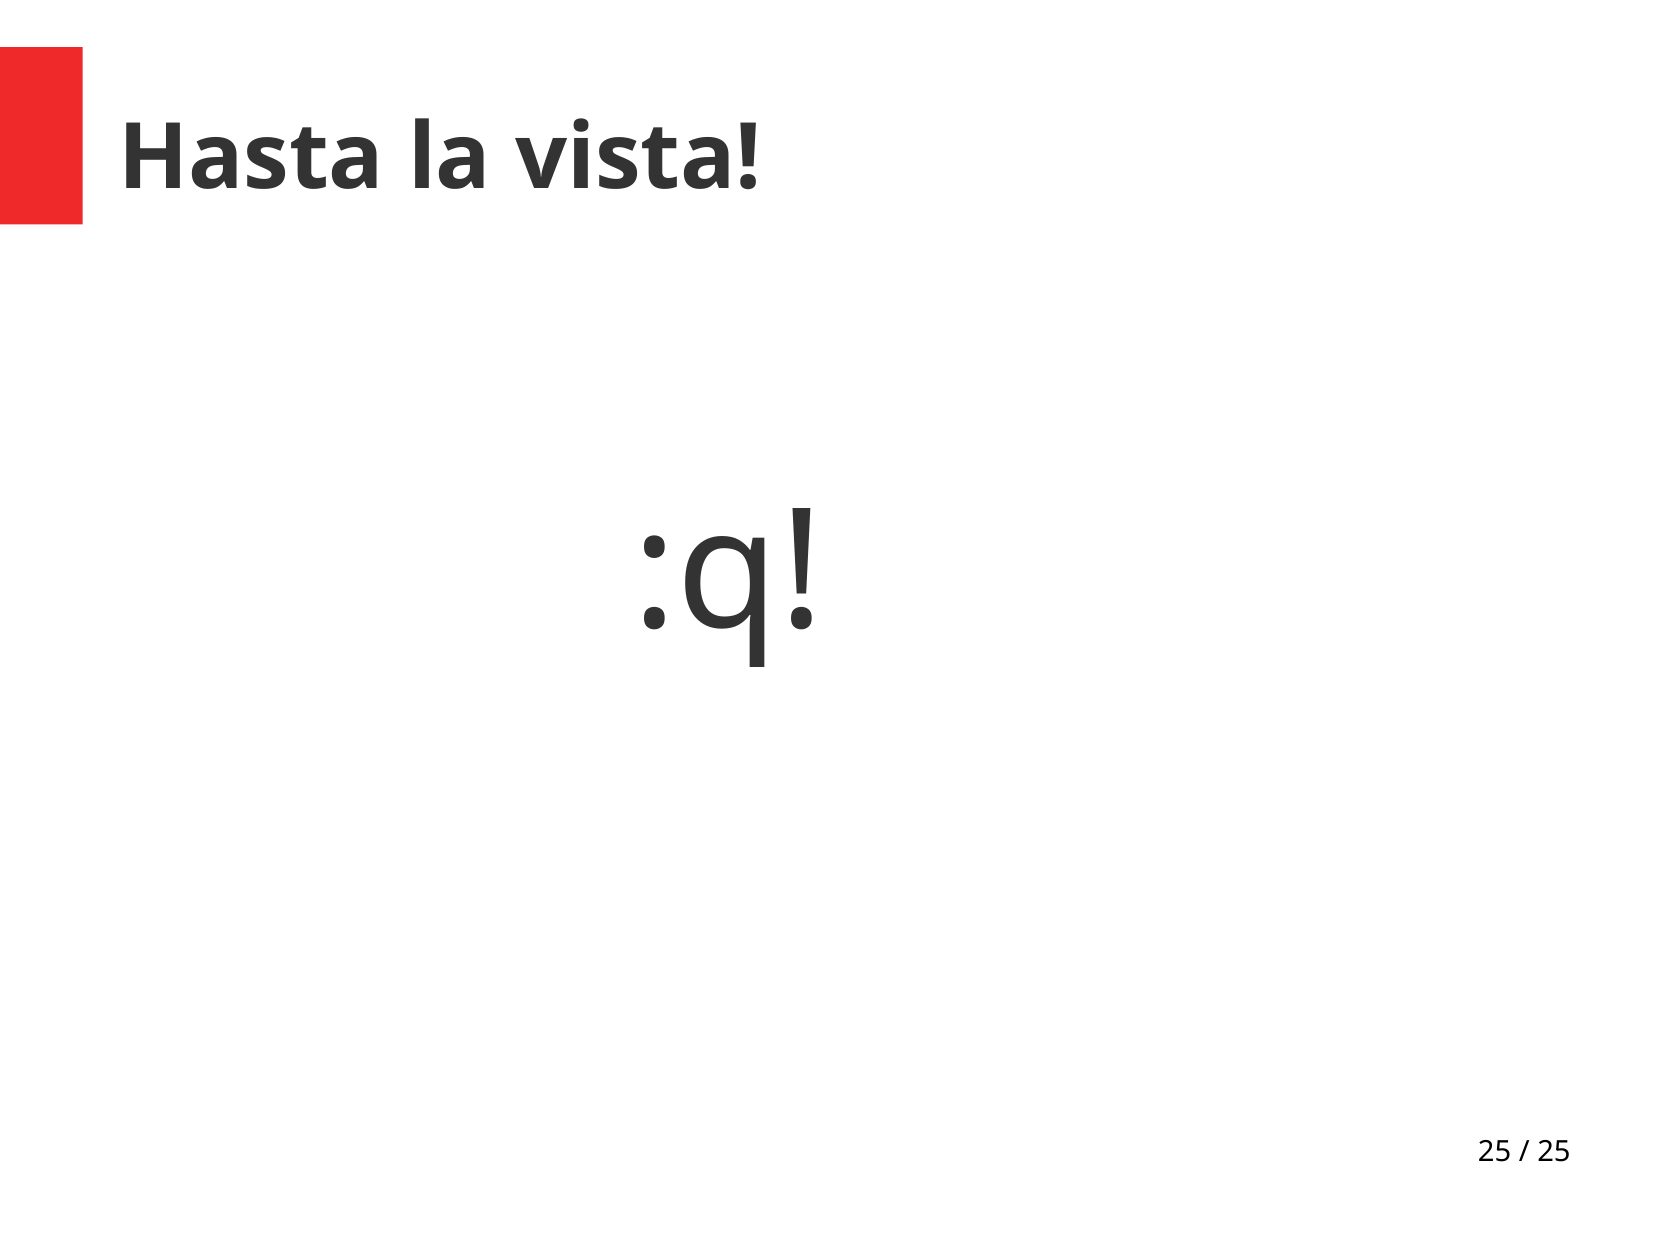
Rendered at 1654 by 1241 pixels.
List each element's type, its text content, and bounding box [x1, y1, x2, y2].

title Hasta la vista! [118, 49, 1571, 257]
list :q! [555, 448, 1654, 1169]
